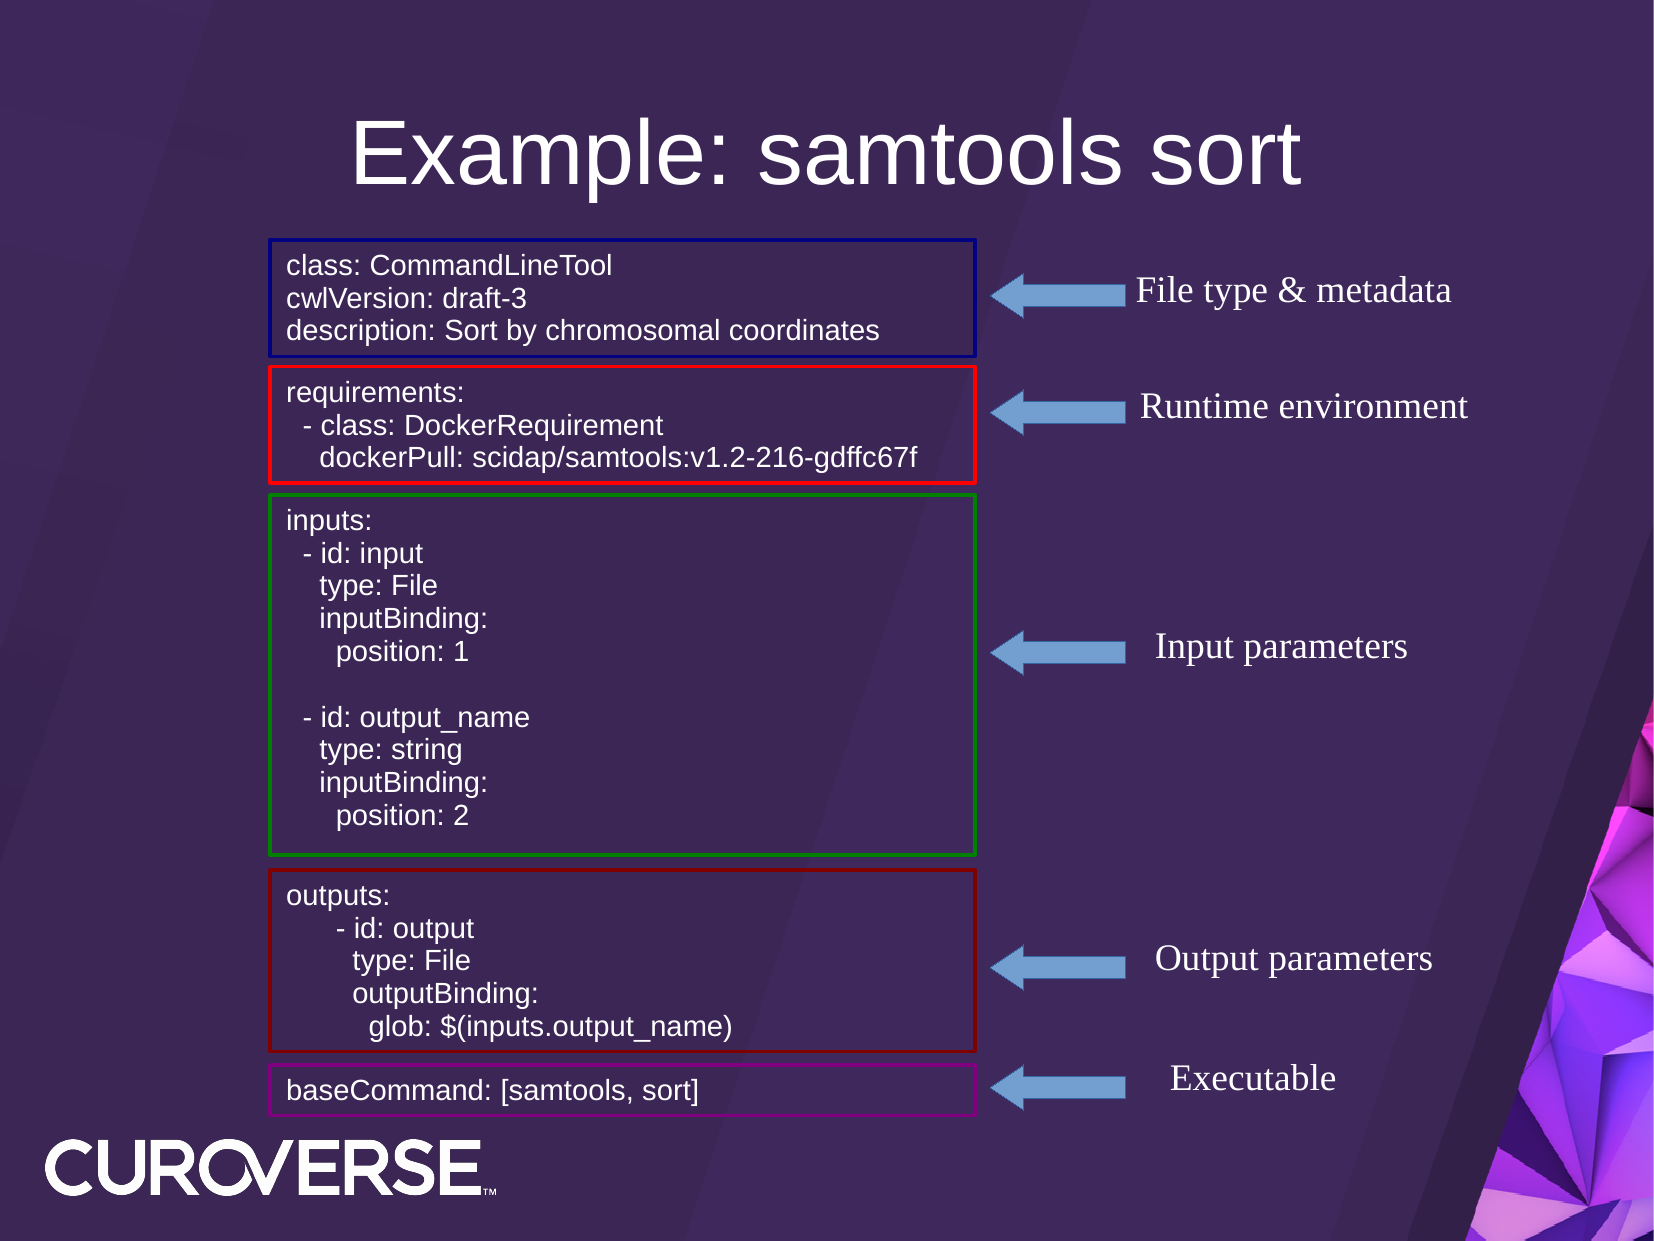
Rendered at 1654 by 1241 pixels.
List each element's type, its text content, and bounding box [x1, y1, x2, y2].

text_box [990, 630, 1126, 676]
text_box Input parameters [1140, 618, 1531, 675]
text_box [990, 1064, 1126, 1111]
text_box requirements: - class: DockerRequirement dockerPull: scidap/samtools:v1.2-216-gdffc67f [270, 366, 976, 484]
picture [0, 0, 1654, 1241]
title Example: samtools sort [82, 49, 1571, 257]
text_box [990, 273, 1120, 319]
text_box baseCommand: [samtools, sort] [270, 1064, 976, 1116]
text_box Runtime environment [1125, 378, 1576, 435]
text_box inputs: - id: input type: File inputBinding: position: 1 - id: output_name type: string inputBinding: position: 2 [270, 494, 976, 855]
text_box outputs: - id: output type: File outputBinding: glob: $(inputs.output_name) [270, 869, 976, 1052]
text_box class: CommandLineTool cwlVersion: draft-3 description: Sort by chromosomal coordinates [270, 239, 976, 357]
text_box [990, 389, 1125, 436]
text_box [990, 944, 1126, 991]
text_box File type & metadata [1120, 261, 1571, 319]
text_box Output parameters [1140, 929, 1546, 990]
text_box Executable [1155, 1049, 1576, 1107]
